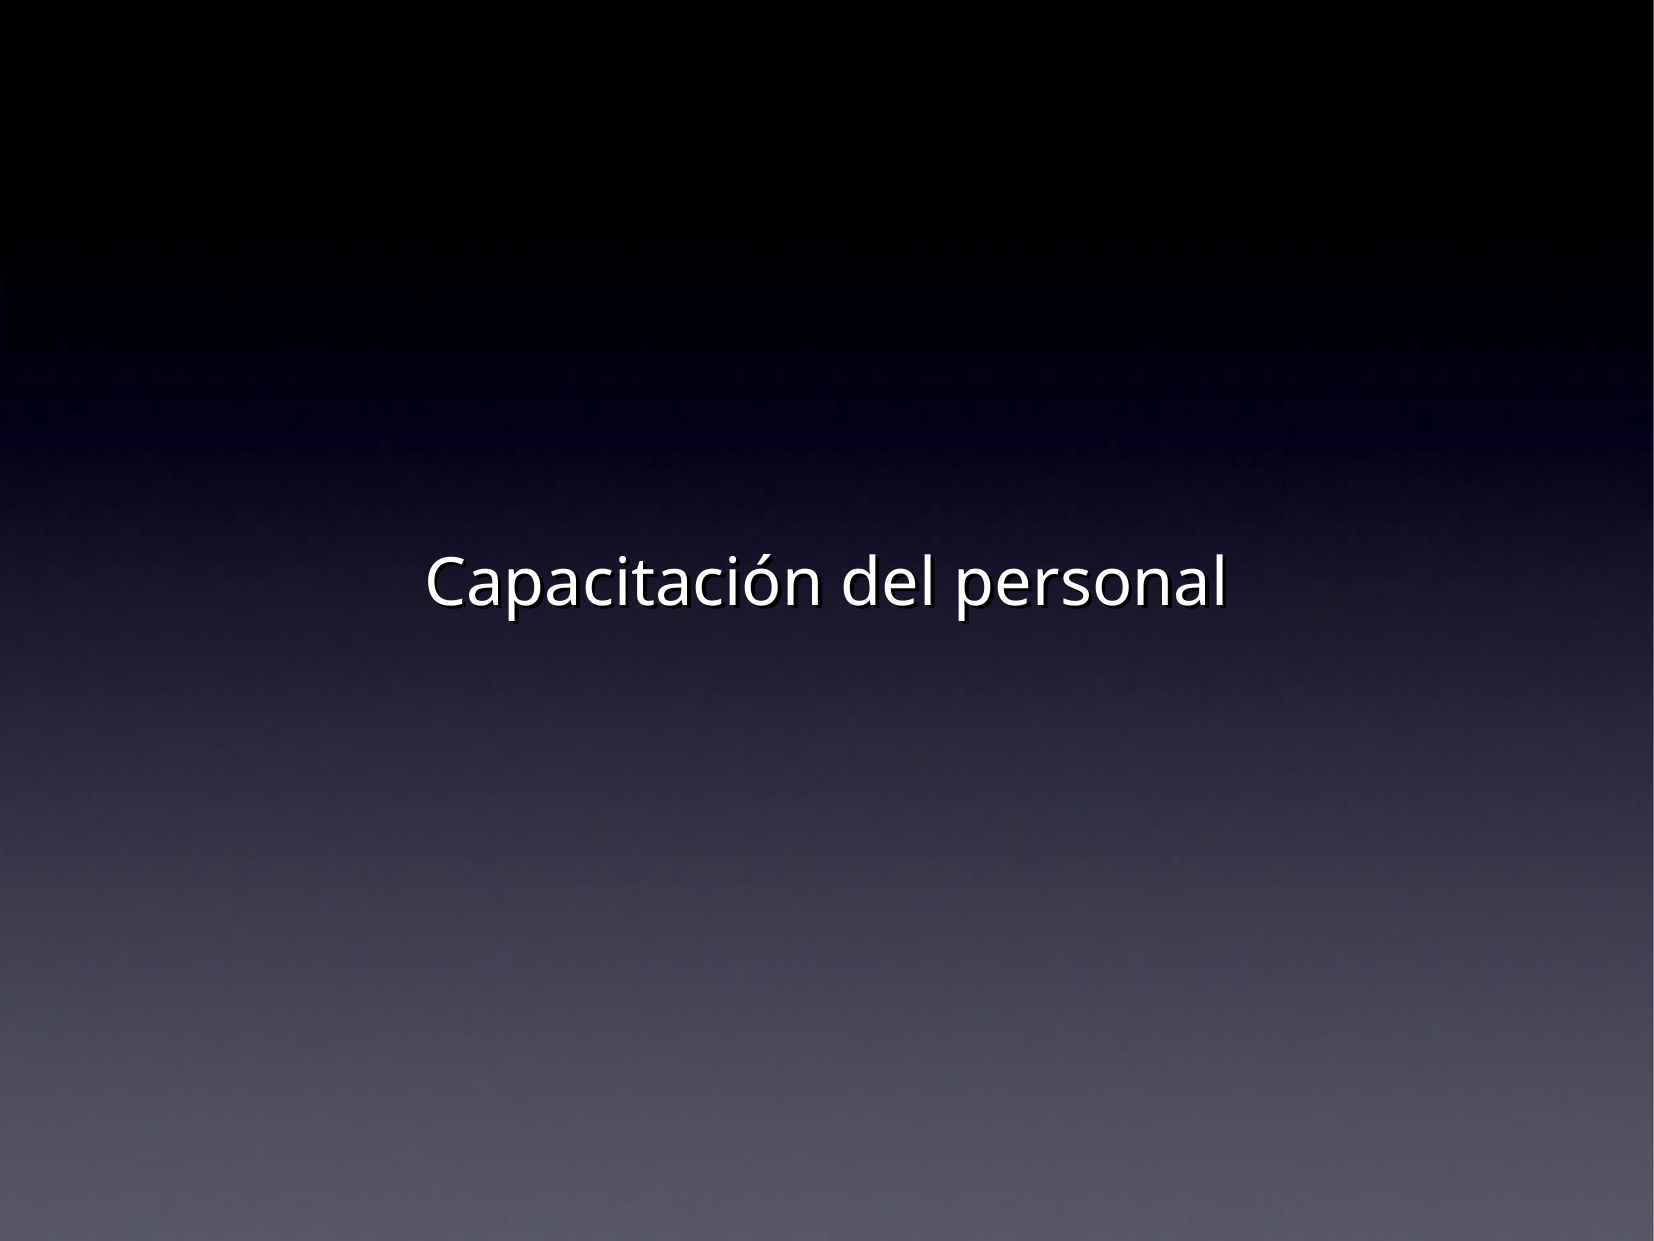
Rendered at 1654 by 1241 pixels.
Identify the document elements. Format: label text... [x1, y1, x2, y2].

picture [0, 0, 1654, 1241]
subtitle Capacitación del personal [82, 49, 1571, 1109]
